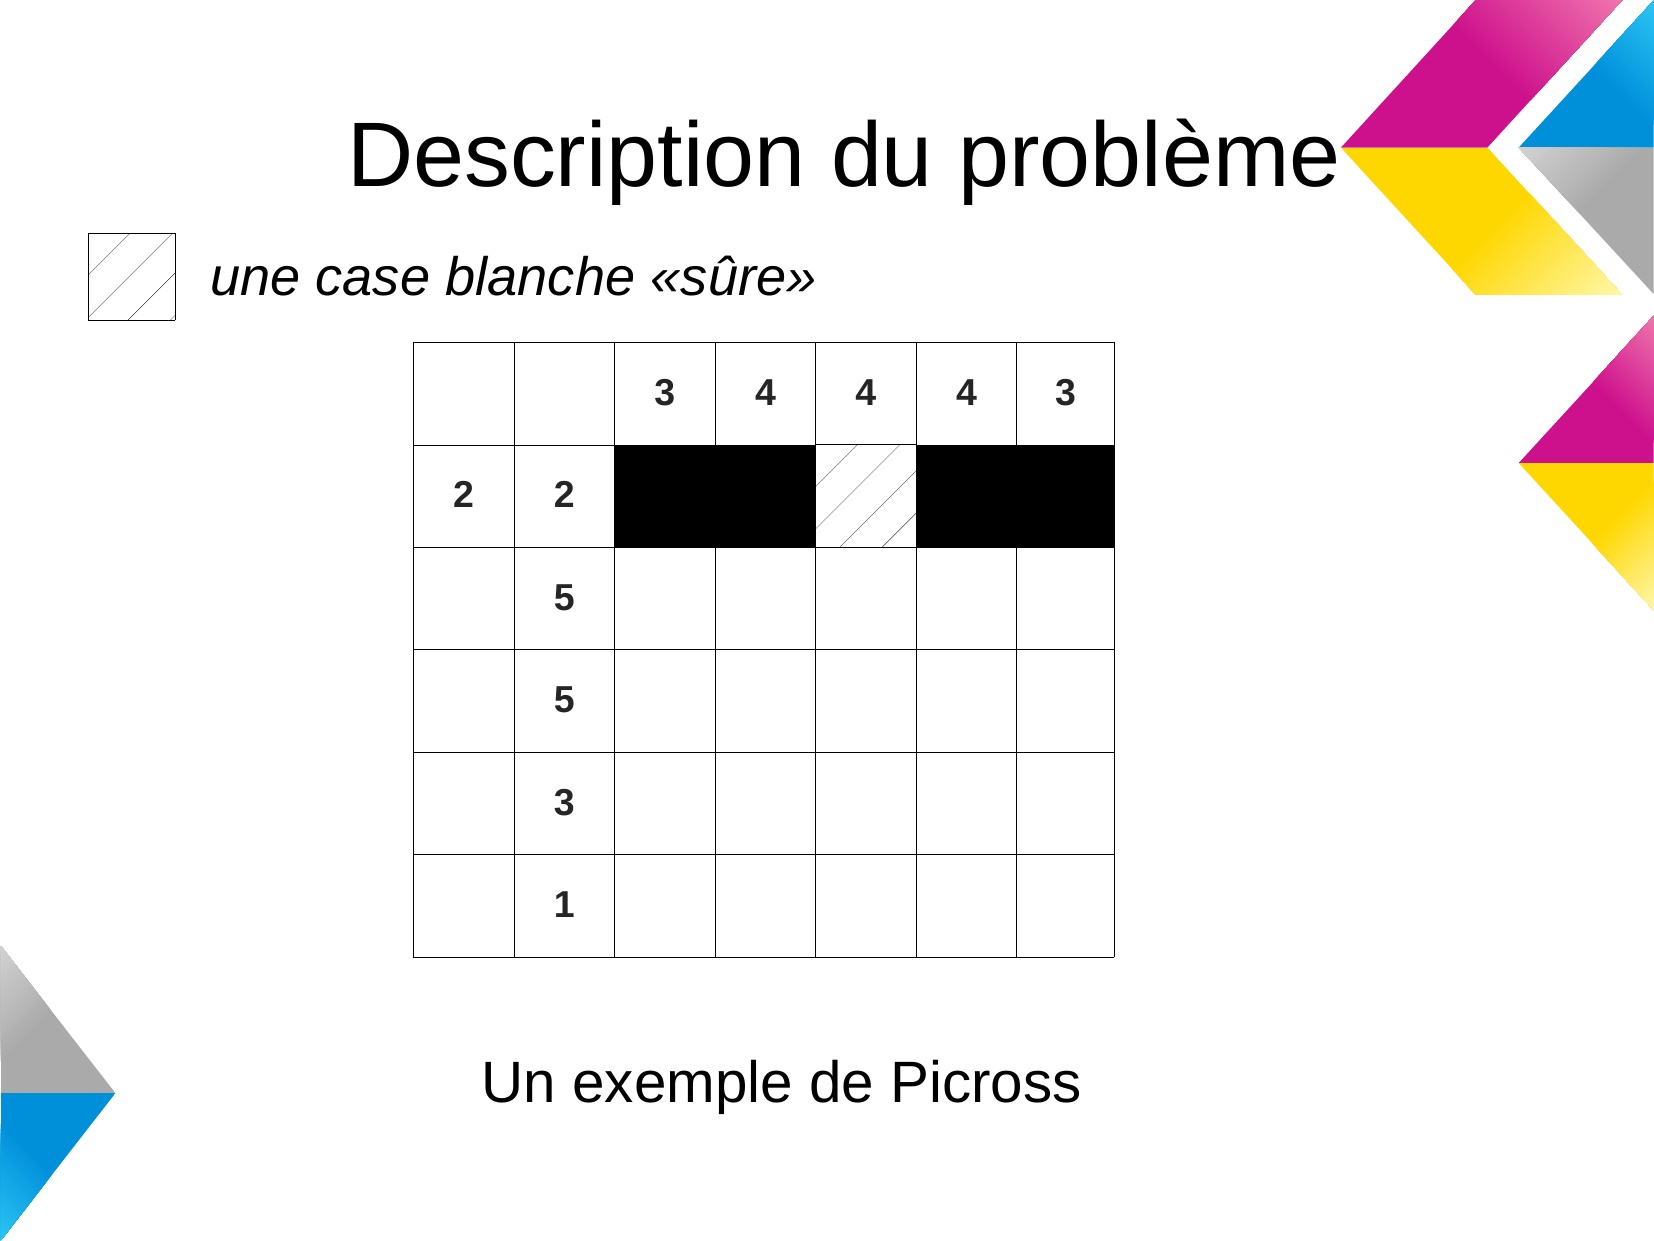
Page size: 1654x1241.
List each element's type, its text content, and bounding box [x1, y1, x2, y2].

table_header [515, 343, 614, 445]
table_header 4 [816, 343, 916, 444]
table_cell [615, 548, 715, 649]
table_cell [716, 753, 815, 854]
table_cell 2 [515, 446, 614, 547]
table_header 3 [1017, 343, 1114, 445]
table_cell [414, 855, 514, 957]
table_cell [816, 753, 916, 854]
text_box Un exemple de Picross [465, 1039, 1099, 1120]
table_header 4 [917, 343, 1016, 445]
table_cell [917, 446, 1016, 547]
table_cell 2 [414, 446, 514, 547]
subtitle une case blanche «sûre» [76, 244, 951, 310]
table_cell [716, 855, 815, 957]
table_header [414, 343, 514, 445]
table_cell [615, 650, 715, 752]
table_cell [816, 548, 916, 649]
table_header [89, 310, 175, 320]
table_cell [816, 445, 916, 547]
table_cell [1017, 753, 1114, 854]
table_cell 3 [515, 753, 614, 854]
table_cell [414, 548, 514, 649]
table_cell [1017, 446, 1114, 547]
table_header 4 [716, 343, 815, 445]
table_cell [917, 548, 1016, 649]
table_cell [414, 650, 514, 752]
table_cell [716, 548, 815, 649]
table_cell [1017, 650, 1114, 752]
table_cell [615, 855, 715, 957]
table_cell [917, 855, 1016, 957]
table_cell [414, 753, 514, 854]
table_cell [716, 446, 815, 547]
table_cell [615, 753, 715, 854]
table_cell [816, 855, 916, 957]
title Description du problème [82, 49, 1571, 257]
table_cell [917, 753, 1016, 854]
table_cell [816, 650, 916, 752]
table_cell [615, 446, 715, 547]
table_cell 1 [515, 855, 614, 957]
table_cell 5 [515, 548, 614, 649]
table_cell [716, 650, 815, 752]
table_header 3 [615, 343, 715, 445]
table_cell 5 [515, 650, 614, 752]
table_cell [917, 650, 1016, 752]
table_cell [1017, 548, 1114, 649]
table_cell [1017, 855, 1114, 957]
